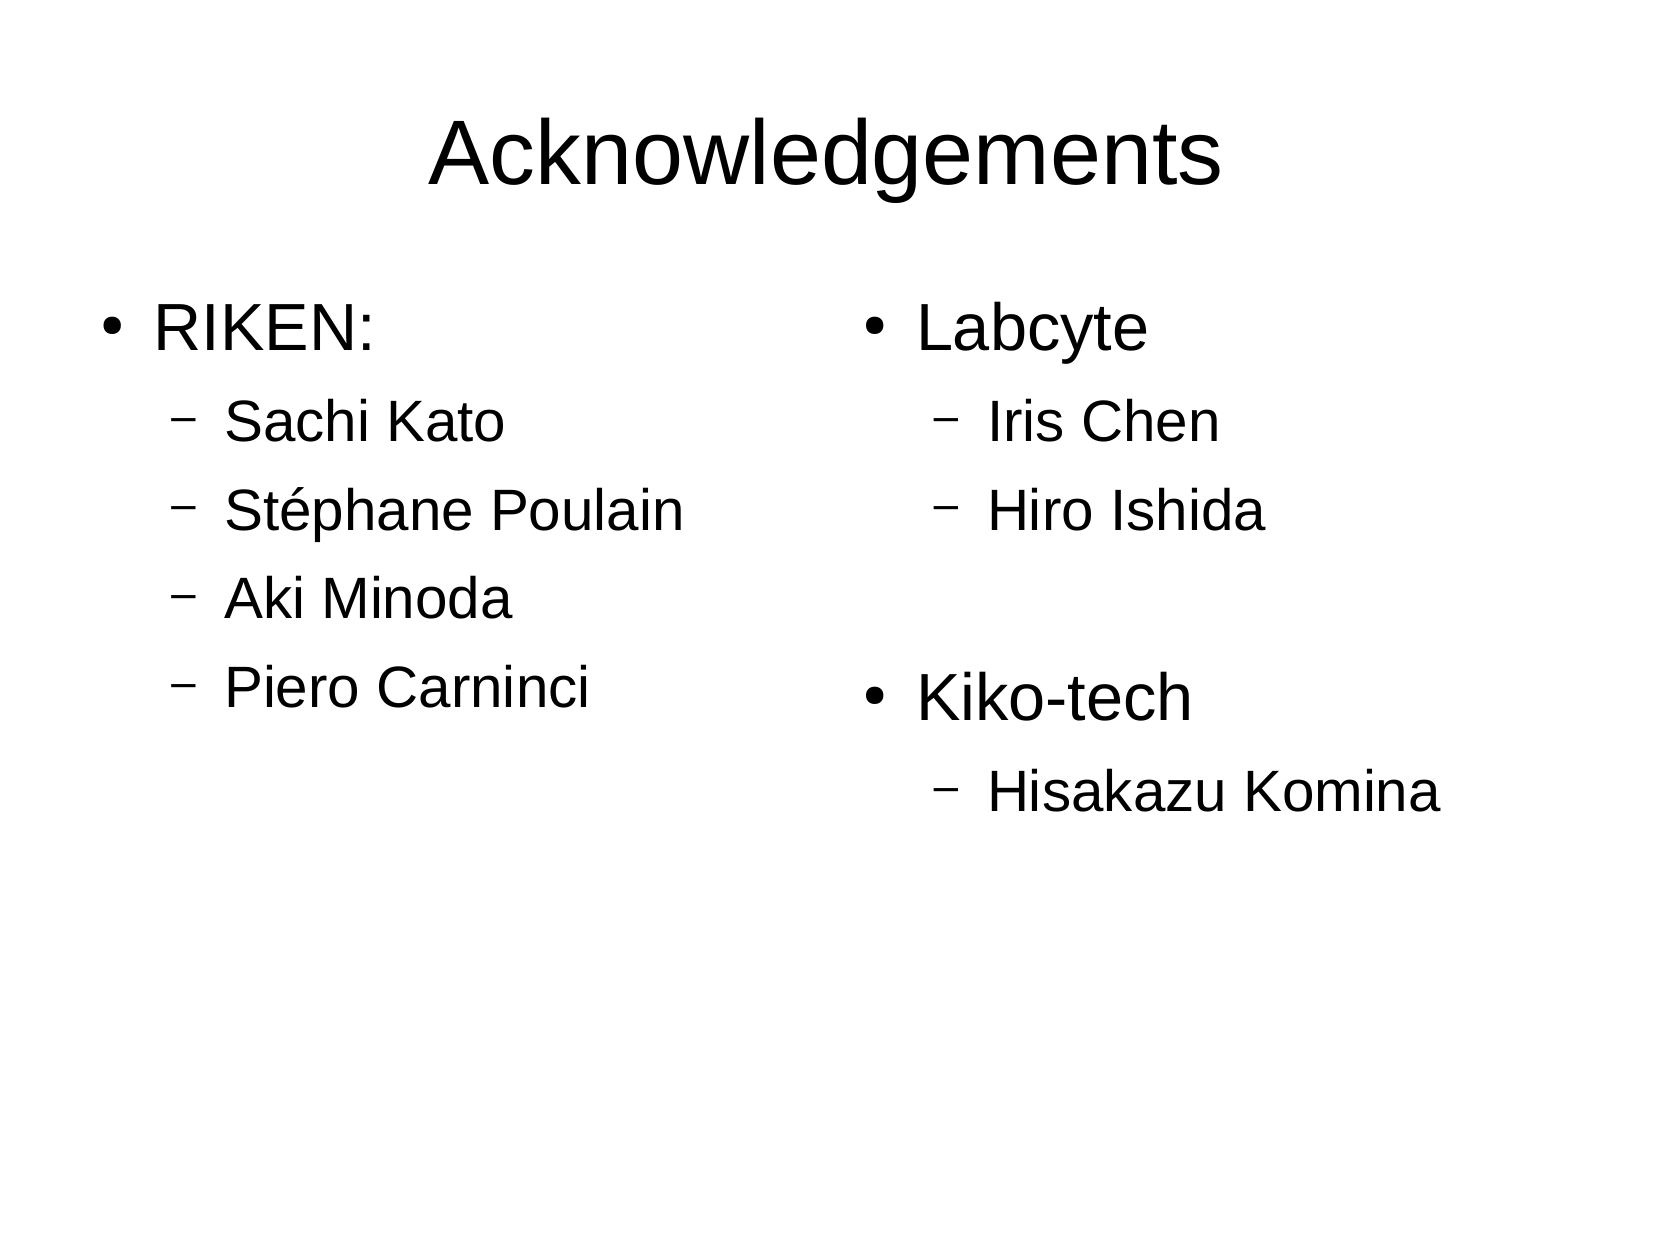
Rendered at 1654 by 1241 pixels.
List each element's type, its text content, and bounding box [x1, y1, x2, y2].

list RIKEN: Sachi Kato Stéphane Poulain Aki Minoda Piero Carninci [82, 290, 809, 1010]
list Labcyte Iris Chen Hiro Ishida Kiko-tech Hisakazu Komina [845, 290, 1572, 1010]
title Acknowledgements [82, 49, 1571, 257]
